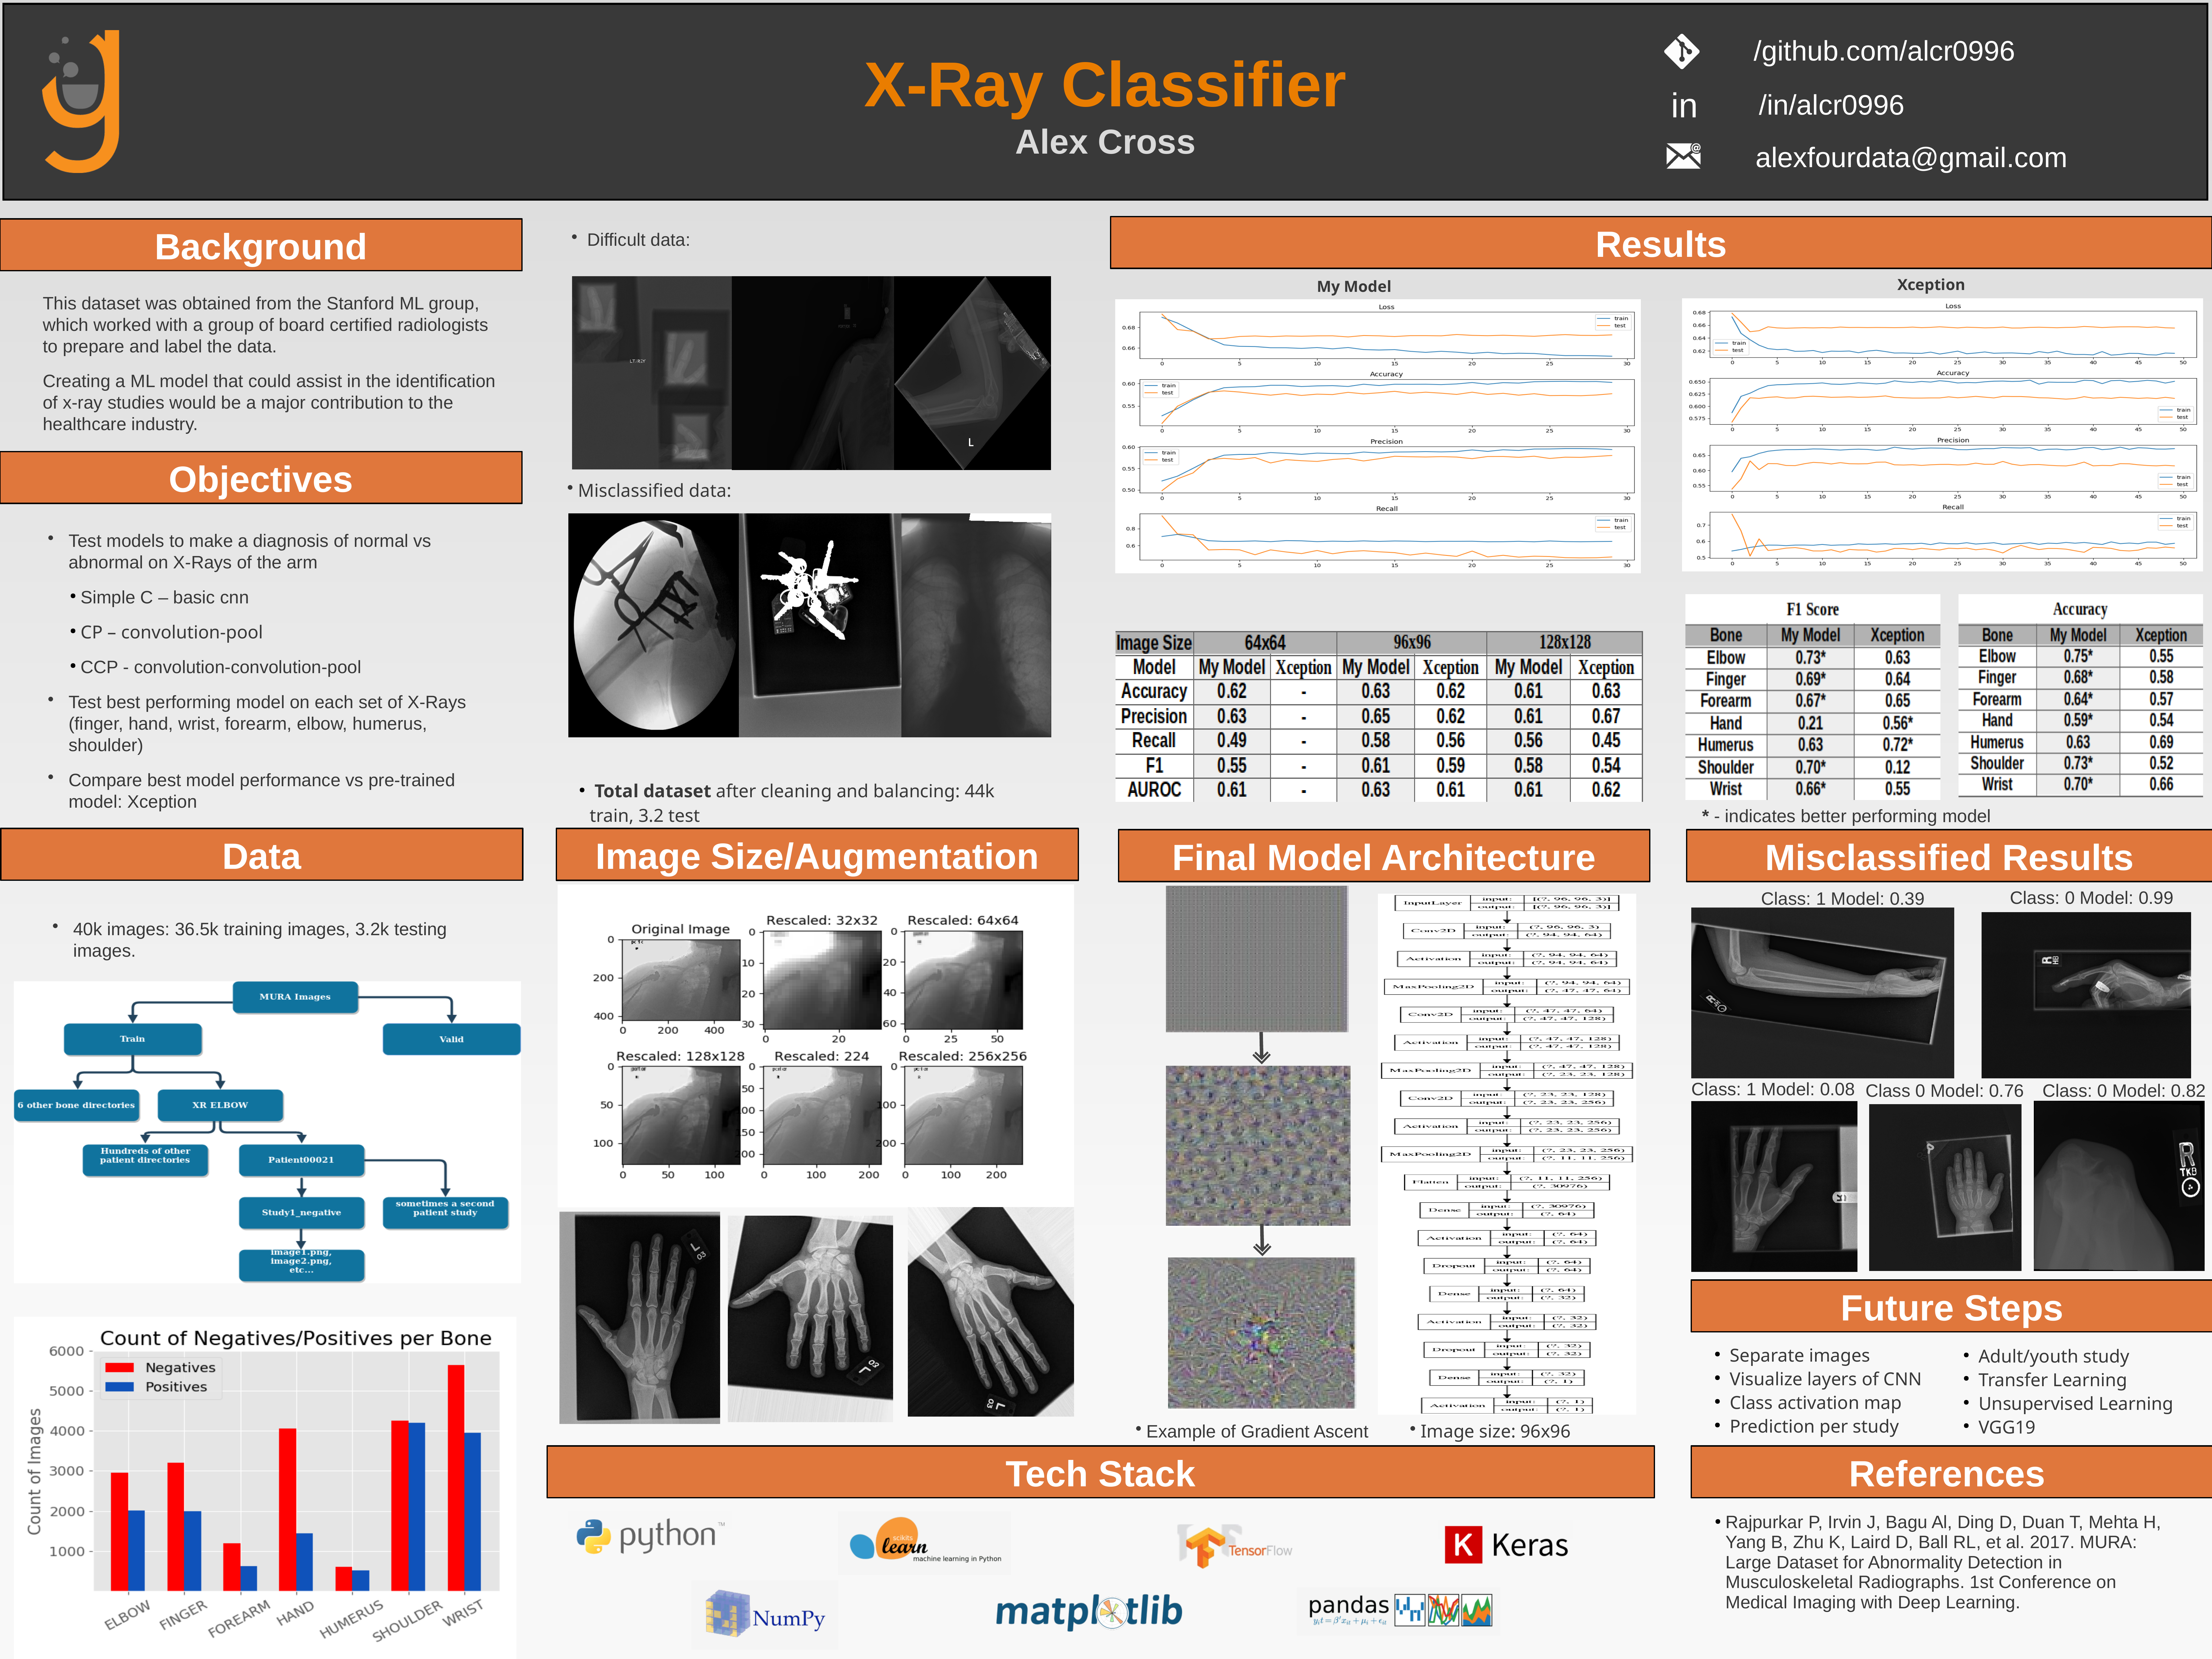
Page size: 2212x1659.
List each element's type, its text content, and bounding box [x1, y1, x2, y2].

text_box Future Steps [1691, 1280, 2212, 1332]
picture [1665, 142, 1701, 170]
picture [1116, 631, 1643, 802]
picture [1664, 34, 1700, 69]
text_box Class: 0 Model: 0.82 [2027, 1078, 2212, 1104]
picture [1115, 299, 1641, 573]
picture [1168, 1257, 1356, 1382]
text_box Future Steps [1940, 1304, 1948, 1309]
text_box Future Steps [2007, 1304, 2015, 1309]
text_box /github.com/alcr0996 [1734, 30, 2020, 69]
text_box * - indicates better performing model [1687, 804, 2154, 830]
picture [568, 513, 1051, 738]
text_box Objectives [319, 475, 327, 479]
picture [14, 981, 521, 1283]
text_box Test models to make a diagnosis of normal vs abnormal on X-Rays of the arm Simple C – basic cnn CP – convolution-pool CCP - convolution-convolution-pool Test best performing model on each set of X-Rays (finger, hand, wrist, forearm, elbow, humerus, shoulder) Compare best model performance vs pre-trained model: Xception [0, 479, 498, 816]
picture [1685, 594, 1940, 800]
text_box Image Size/Augmentation [556, 828, 1079, 880]
text_box Class: 1 Model: 0.08 [1676, 1077, 1861, 1122]
picture [1959, 594, 2203, 797]
picture [1438, 1520, 1573, 1567]
text_box This dataset was obtained from the Stanford ML group, which worked with a group of board certified radiologists to prepare and label the data. Creating a ML model that could assist in the identification of x-ray studies would be a major contribution to the healthcare industry. [36, 288, 512, 437]
picture [989, 1594, 1189, 1636]
text_box My Model [1244, 272, 1458, 300]
text_box Final Model Architecture [1118, 830, 1650, 882]
text_box X-Ray Classifier Alex Cross [3, 4, 2207, 200]
text_box Example of Gradient Ascent [1131, 1382, 1620, 1444]
picture [42, 30, 119, 173]
picture [1166, 886, 1349, 1065]
text_box Misclassified Results [1686, 830, 2212, 882]
text_box Objectives [257, 476, 264, 479]
text_box Background [0, 219, 522, 271]
text_box Objectives [236, 475, 244, 479]
picture [572, 276, 1051, 470]
picture [14, 1317, 516, 1659]
picture [728, 1216, 893, 1422]
text_box Objectives [175, 471, 190, 479]
text_box Tech Stack [547, 1446, 1655, 1498]
text_box Class: 1 Model: 0.39 [1746, 886, 1931, 931]
text_box Objectives [0, 451, 522, 504]
picture [568, 1511, 732, 1562]
picture [1378, 894, 1636, 1415]
picture [1171, 1520, 1301, 1576]
text_box alexfourdata@gmail.com [1751, 137, 2073, 175]
picture [691, 1580, 838, 1650]
picture [1297, 1587, 1500, 1636]
text_box Adult/youth study Transfer Learning Unsupervised Learning VGG19 [1959, 1319, 2203, 1440]
picture [1682, 298, 2203, 572]
picture [1691, 908, 1954, 1078]
picture [838, 1511, 1011, 1575]
text_box Objectives [205, 476, 212, 479]
text_box Total dataset after cleaning and balancing: 44k train, 3.2 test [574, 776, 1042, 828]
text_box Class 0 Model: 0.76 [1850, 1078, 2027, 1104]
picture [559, 1212, 720, 1424]
text_box References [1691, 1446, 2212, 1498]
text_box Misclassified data: [563, 477, 1065, 503]
picture [1691, 1122, 1857, 1272]
picture [558, 884, 1074, 1417]
text_box in [1666, 80, 1732, 127]
picture [1166, 1066, 1351, 1257]
text_box /in/alcr0996 [1747, 84, 1909, 123]
text_box Data [1, 828, 523, 880]
text_box Separate images Visualize layers of CNN Class activation map Prediction per study [1710, 1318, 1954, 1439]
picture [1869, 1104, 2022, 1271]
text_box Difficult data: [567, 226, 1070, 252]
text_box Rajpurkar P, Irvin J, Bagu Al, Ding D, Duan T, Mehta H, Yang B, Zhu K, Laird D, Ball RL, et al. 2017. MURA: Large Dataset for Abnormality Detection in Musculoskeletal Radiographs. 1st Conference on Medical Imaging with Deep Learning. [1710, 1510, 2177, 1614]
picture [1982, 912, 2191, 1079]
text_box 40k images: 36.5k training images, 3.2k testing images. [0, 881, 502, 965]
text_box Class: 0 Model: 0.99 [1994, 885, 2180, 912]
picture [2034, 1101, 2205, 1271]
text_box Future Steps [2028, 1304, 2037, 1317]
text_box Results [1111, 216, 2212, 269]
text_box Xception [1825, 270, 2038, 298]
text_box Image size: 96x96 [1620, 1382, 1894, 1444]
